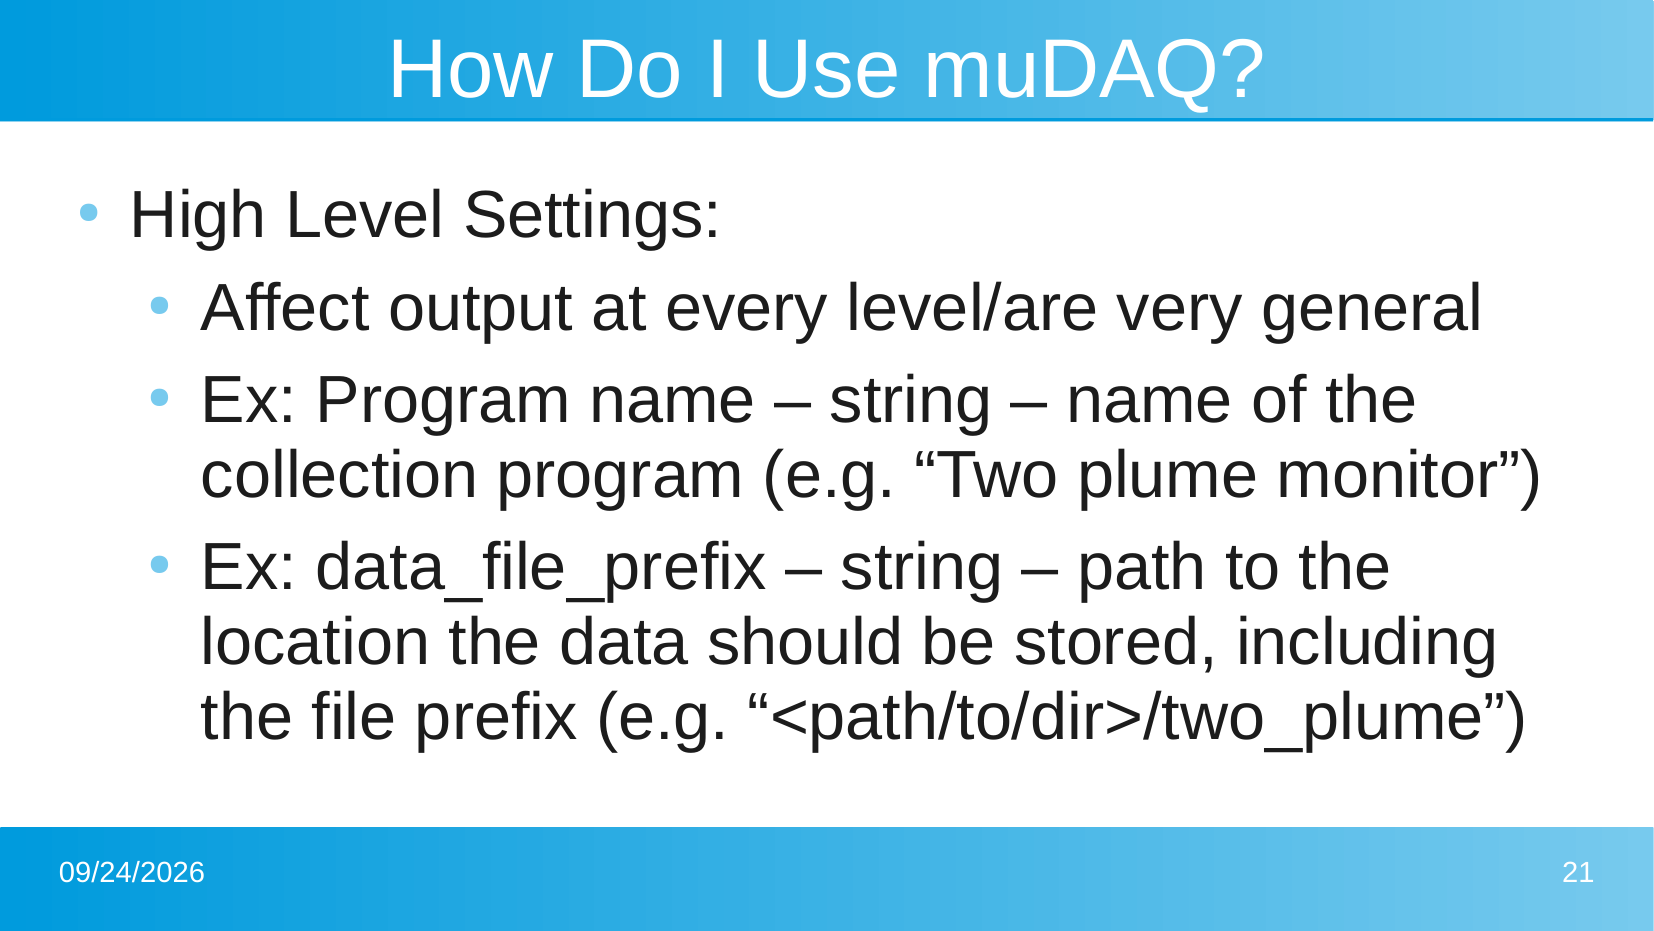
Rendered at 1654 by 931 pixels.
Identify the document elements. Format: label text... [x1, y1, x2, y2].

title How Do I Use muDAQ? [59, 22, 1595, 116]
list High Level Settings: Affect output at every level/are very general Ex: Program name – string – name of the collection program (e.g. “Two plume monitor”) Ex: data_file_prefix – string – path to the location the data should be stored, including the file prefix (e.g. “<path/to/dir>/two_plume”) [59, 177, 1595, 768]
